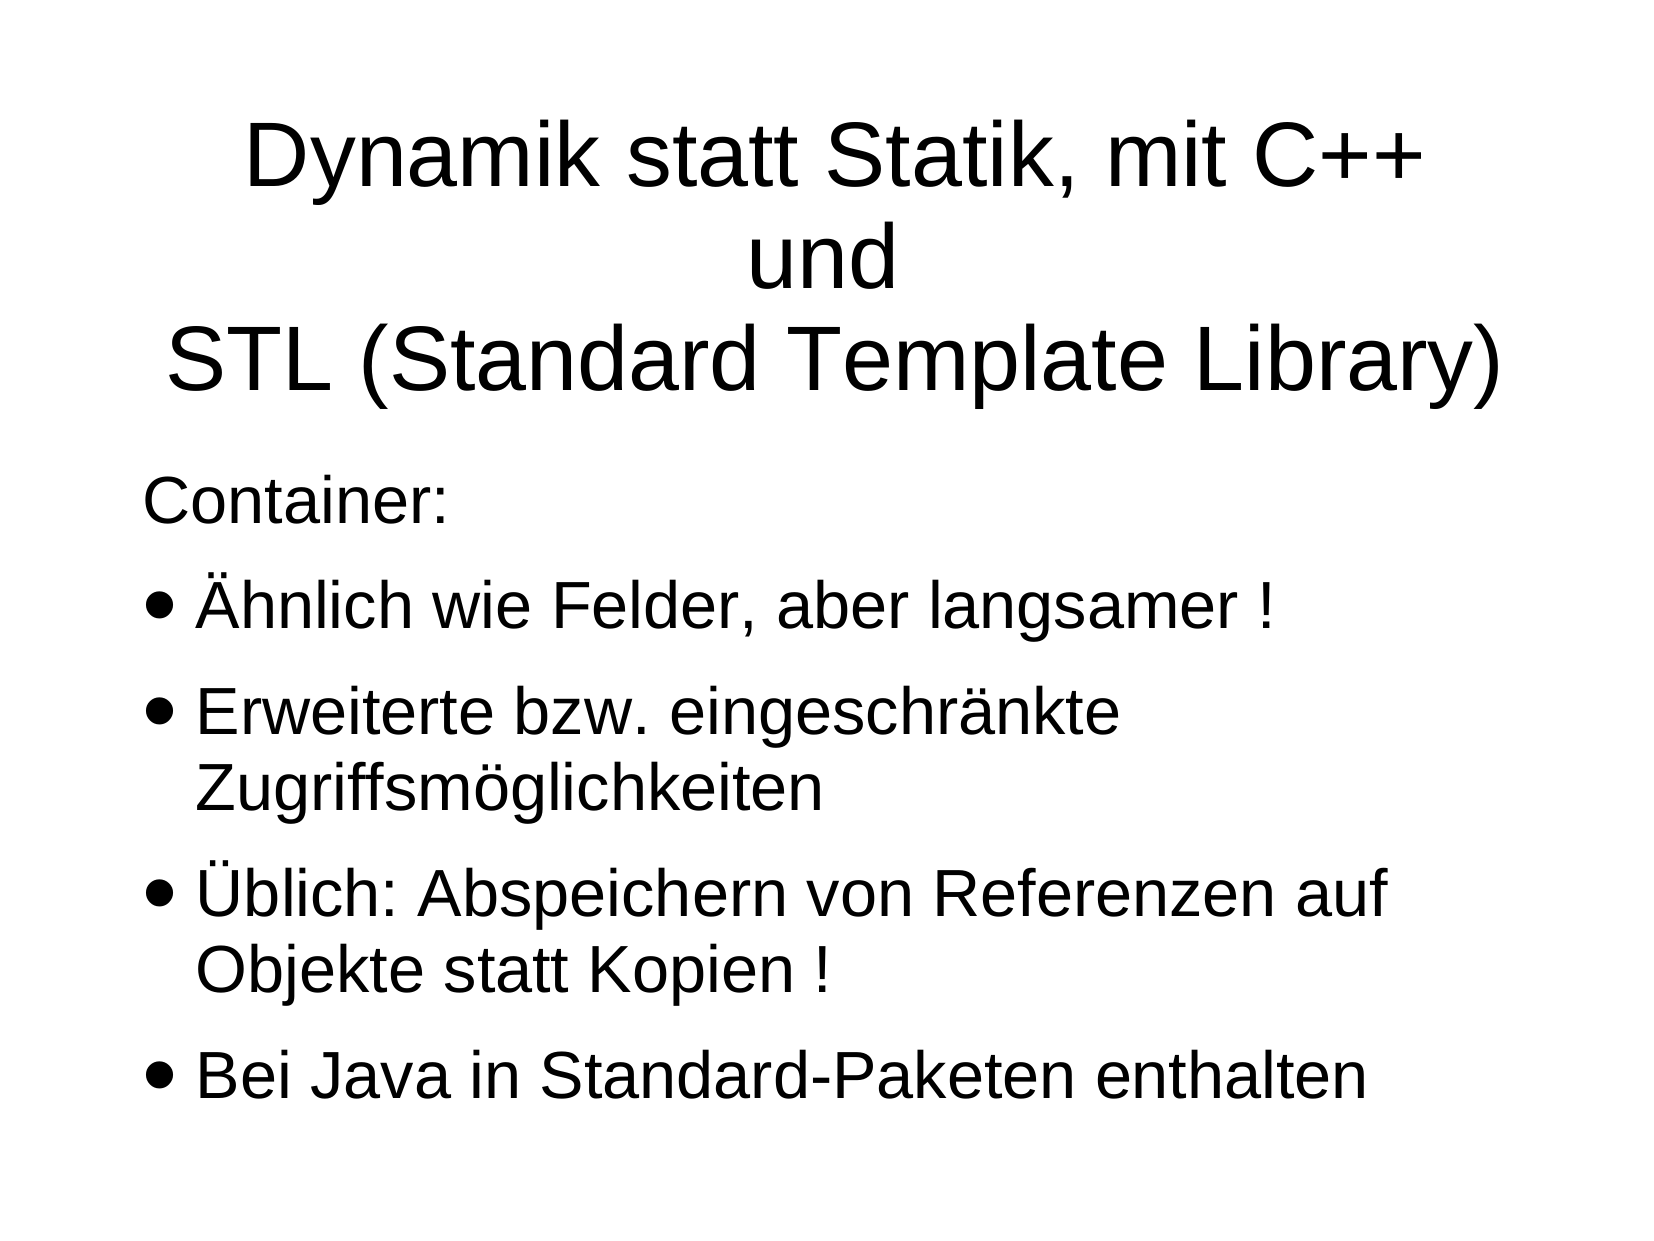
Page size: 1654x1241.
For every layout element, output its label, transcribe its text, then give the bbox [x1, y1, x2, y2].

list Container: Ähnlich wie Felder, aber langsamer ! Erweiterte bzw. eingeschränkte Zugriffsmöglichkeiten Üblich: Abspeichern von Referenzen auf Objekte statt Kopien ! Bei Java in Standard-Paketen enthalten [125, 462, 1551, 1150]
title Dynamik statt Statik, mit C++ und STL (Standard Template Library) [121, 102, 1551, 413]
